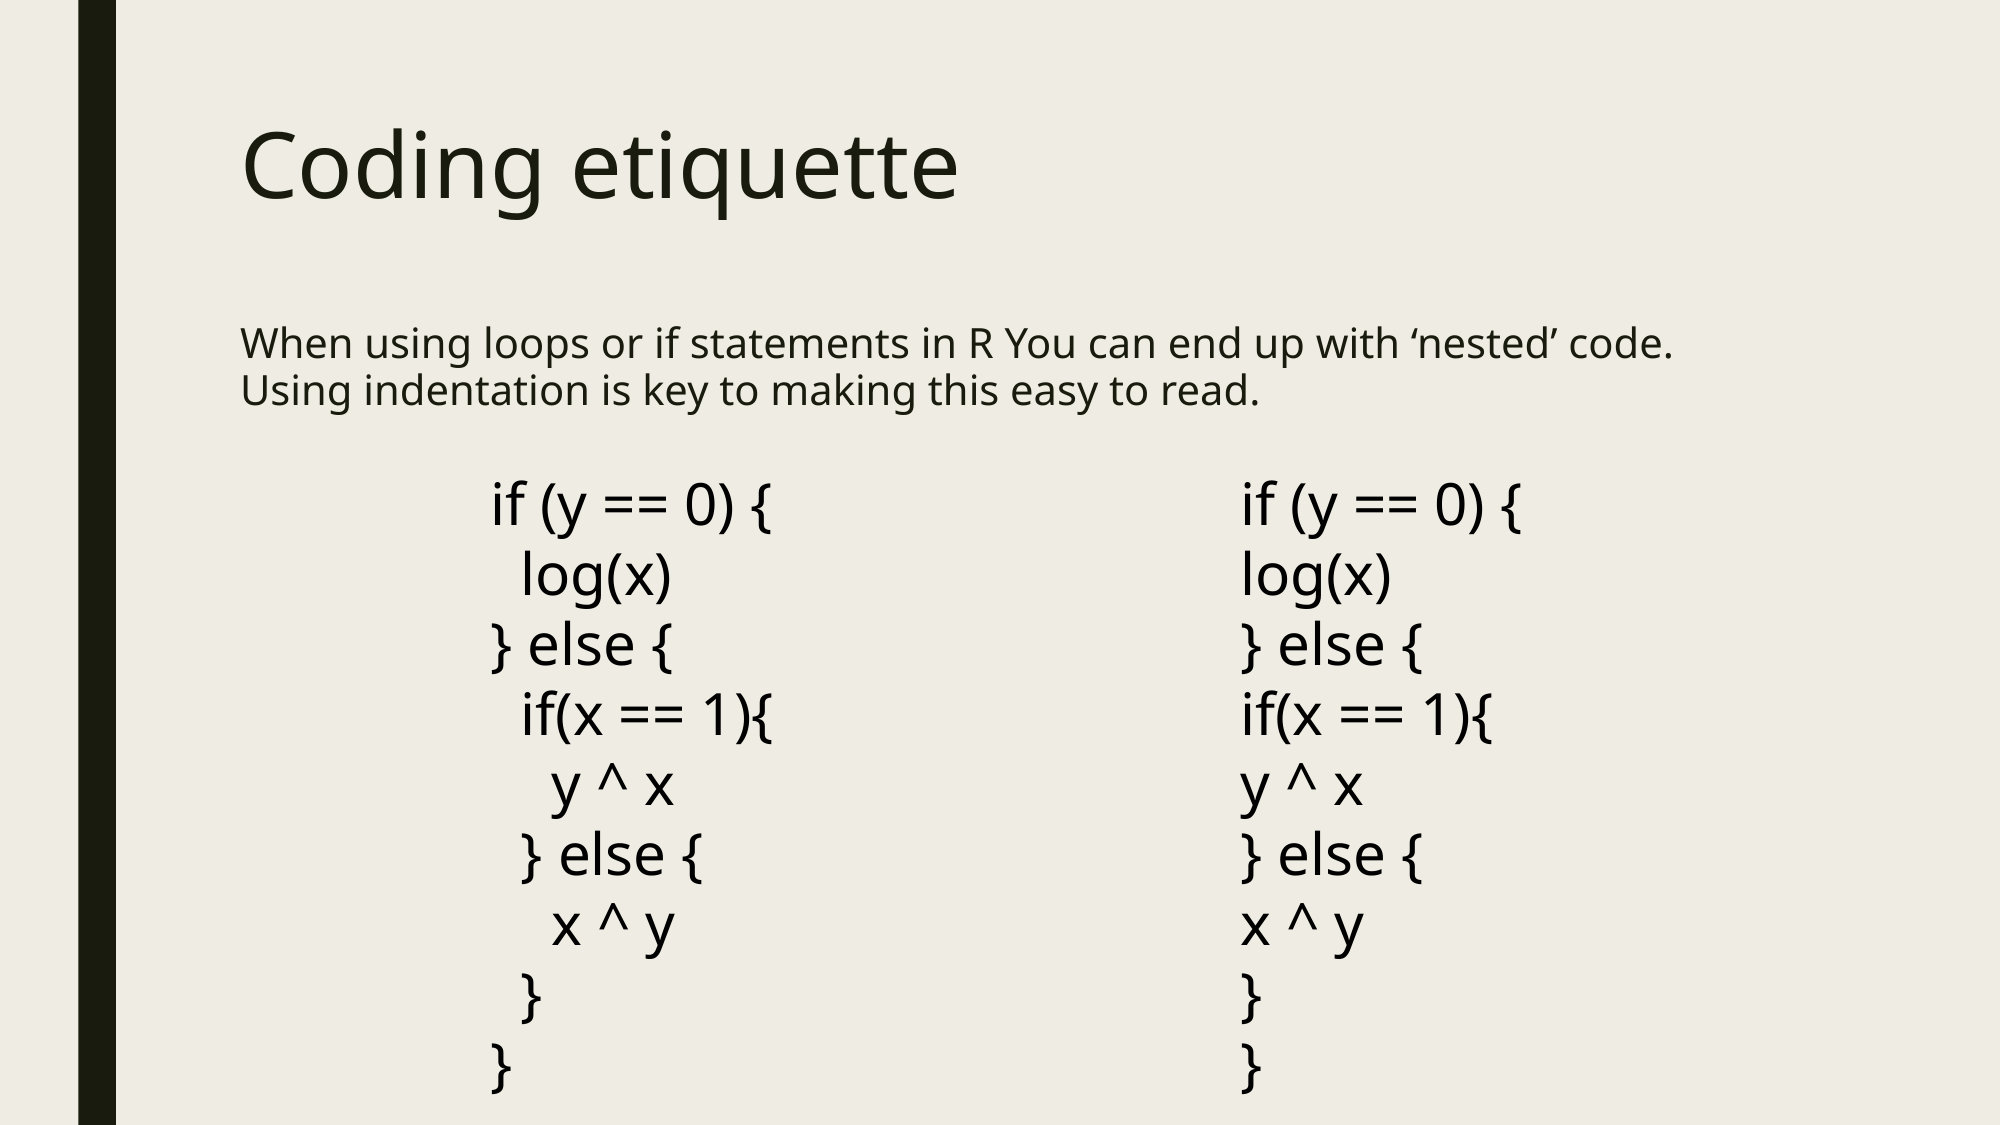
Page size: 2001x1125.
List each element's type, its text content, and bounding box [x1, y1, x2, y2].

list When using loops or if statements in R You can end up with ‘nested’ code. Using indentation is key to making this easy to read. [225, 313, 1801, 1064]
text_box if (y == 0) { log(x) } else { if(x == 1){ y ^ x } else { x ^ y } } [1226, 460, 2000, 1105]
text_box if (y == 0) { log(x) } else { if(x == 1){ y ^ x } else { x ^ y } } [475, 460, 1226, 1105]
title Coding etiquette [225, 112, 1801, 313]
